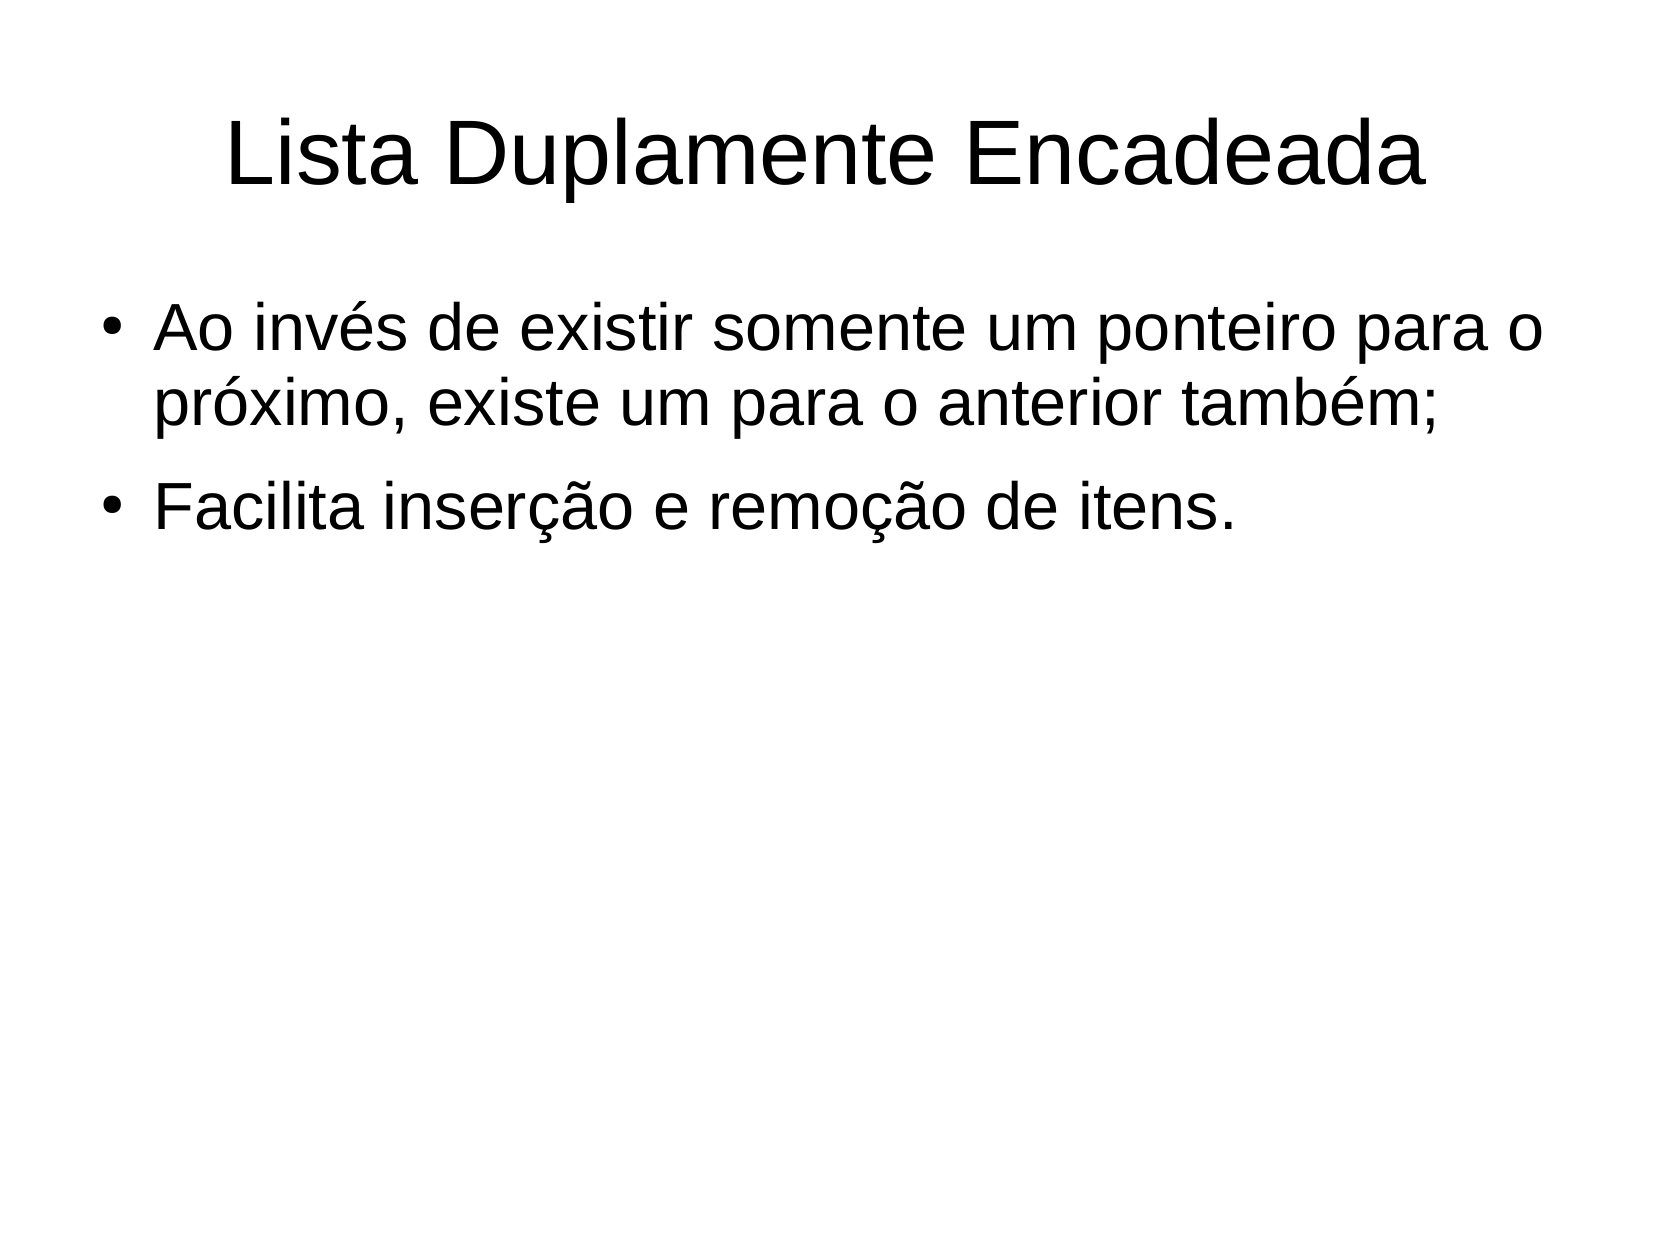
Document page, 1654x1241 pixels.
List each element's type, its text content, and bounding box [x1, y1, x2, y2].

title Lista Duplamente Encadeada [82, 49, 1571, 257]
list Ao invés de existir somente um ponteiro para o próximo, existe um para o anterior também; Facilita inserção e remoção de itens. [82, 290, 1571, 1010]
